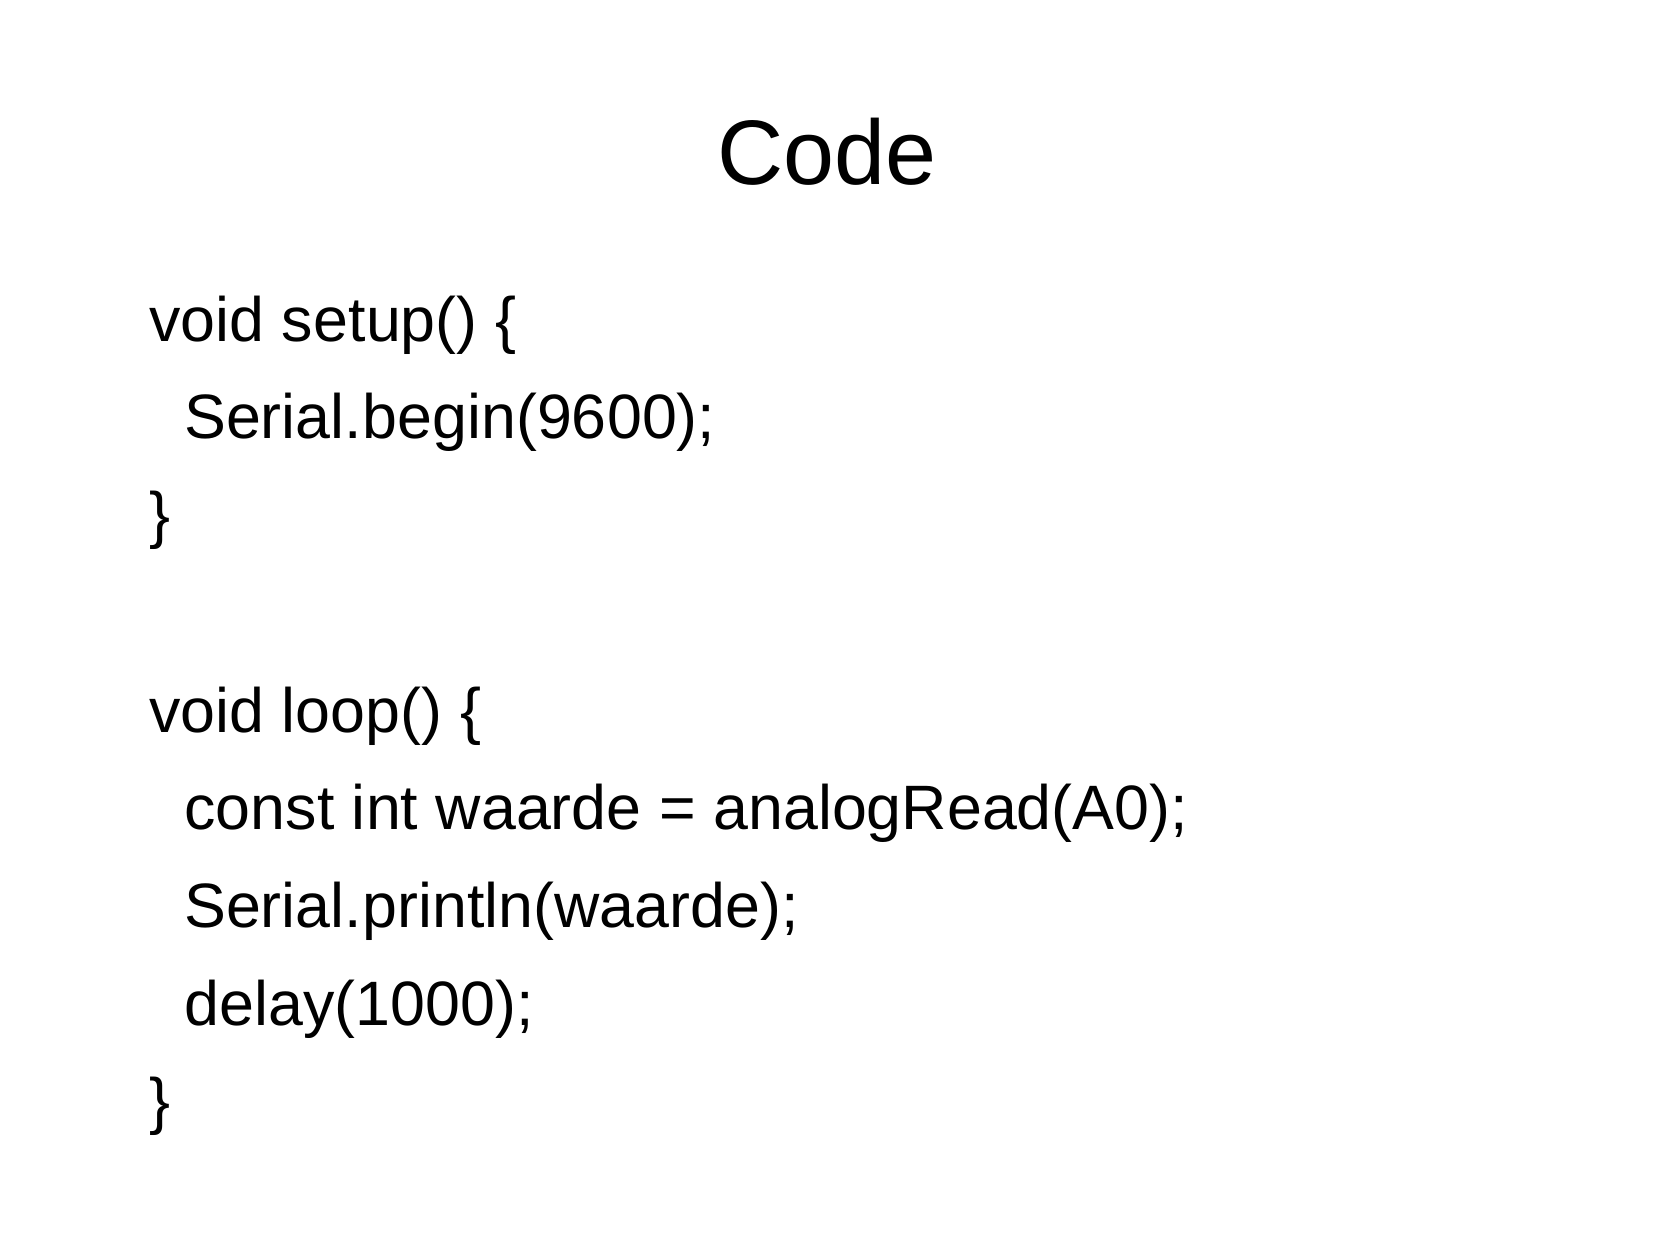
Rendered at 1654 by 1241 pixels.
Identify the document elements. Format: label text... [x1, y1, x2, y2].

title Code [82, 49, 1571, 257]
list void setup() { Serial.begin(9600); } void loop() { const int waarde = analogRead(A0); Serial.println(waarde); delay(1000); } [82, 284, 1512, 1140]
